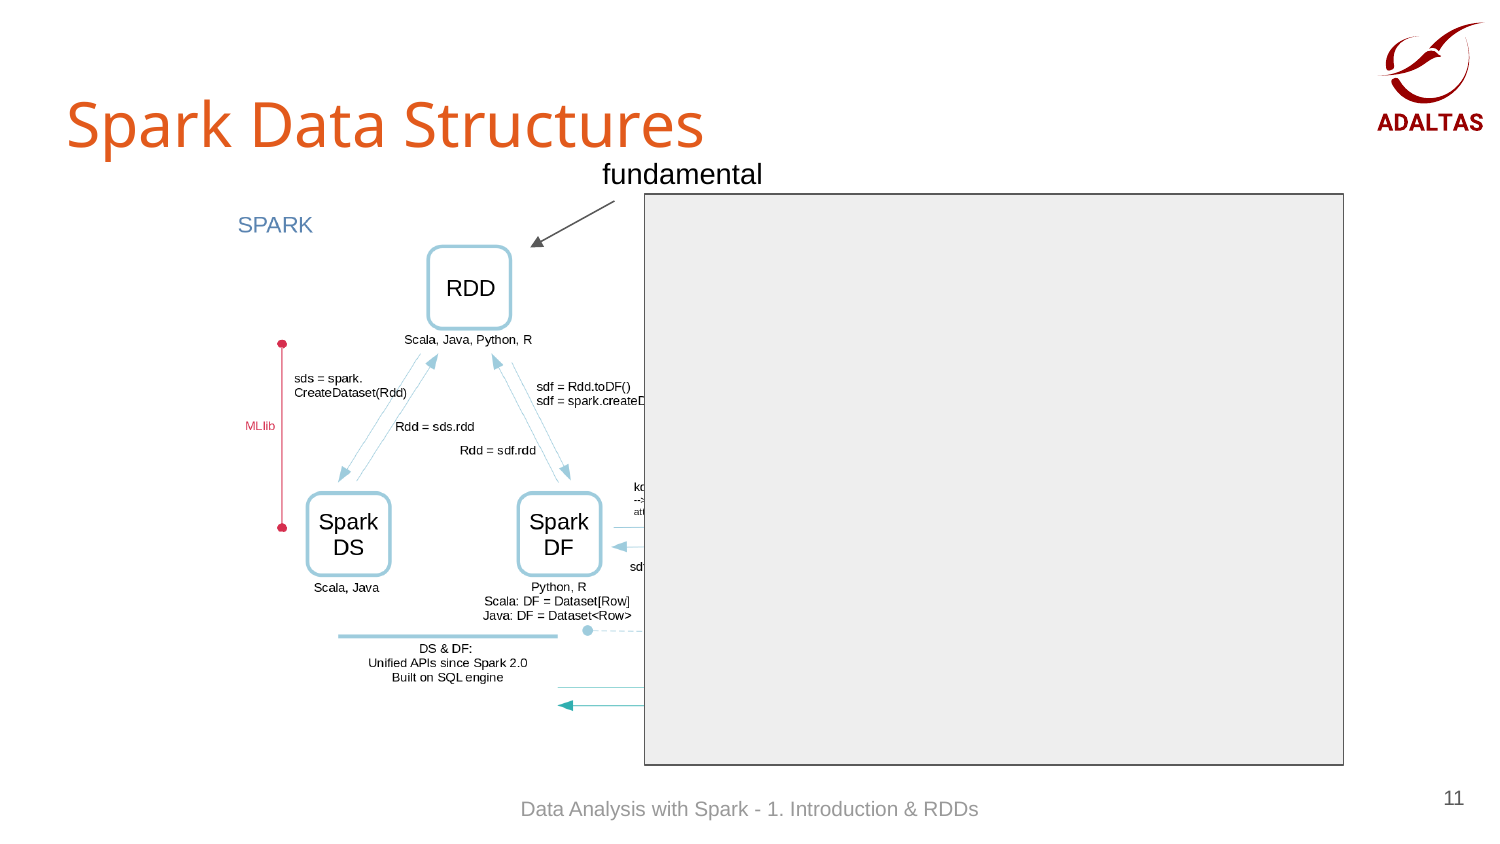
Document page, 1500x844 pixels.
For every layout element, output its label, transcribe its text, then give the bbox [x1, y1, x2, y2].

text_box [644, 194, 1344, 766]
slide_number <number> [1389, 764, 1480, 830]
title Spark Data Structures [51, 59, 1184, 154]
text_box fundamental [587, 140, 860, 193]
text_box Data Analysis with Spark - 1. Introduction & RDDs [480, 781, 1020, 830]
picture [225, 203, 644, 744]
